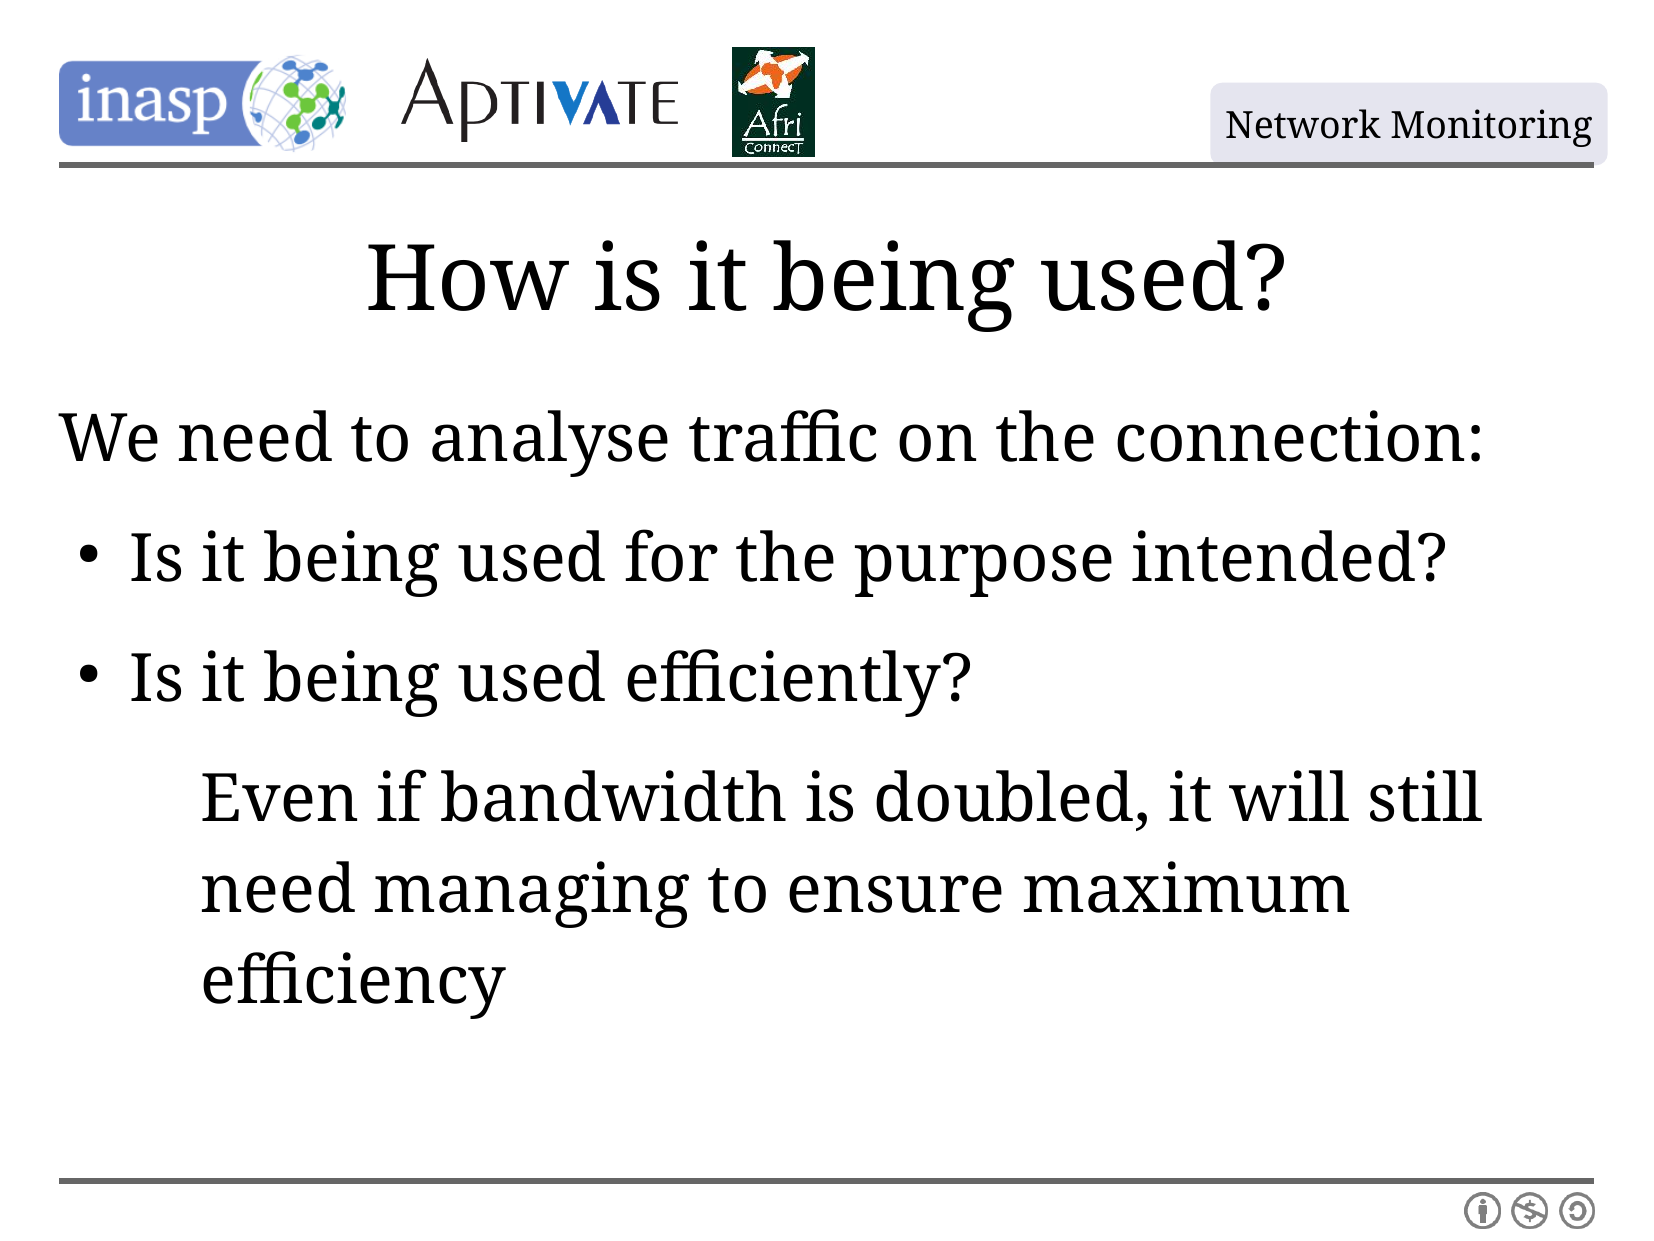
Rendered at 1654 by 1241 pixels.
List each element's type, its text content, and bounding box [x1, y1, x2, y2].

picture [59, 47, 355, 160]
picture [1511, 1192, 1548, 1229]
picture [1559, 1192, 1595, 1229]
picture [401, 58, 678, 142]
list We need to analyse traffic on the connection: Is it being used for the purpose intended? Is it being used efficiently? Even if bandwidth is doubled, it will still need managing to ensure maximum efficiency [59, 389, 1595, 1109]
title How is it being used? [59, 212, 1595, 343]
picture [732, 47, 815, 157]
picture [1464, 1192, 1501, 1229]
